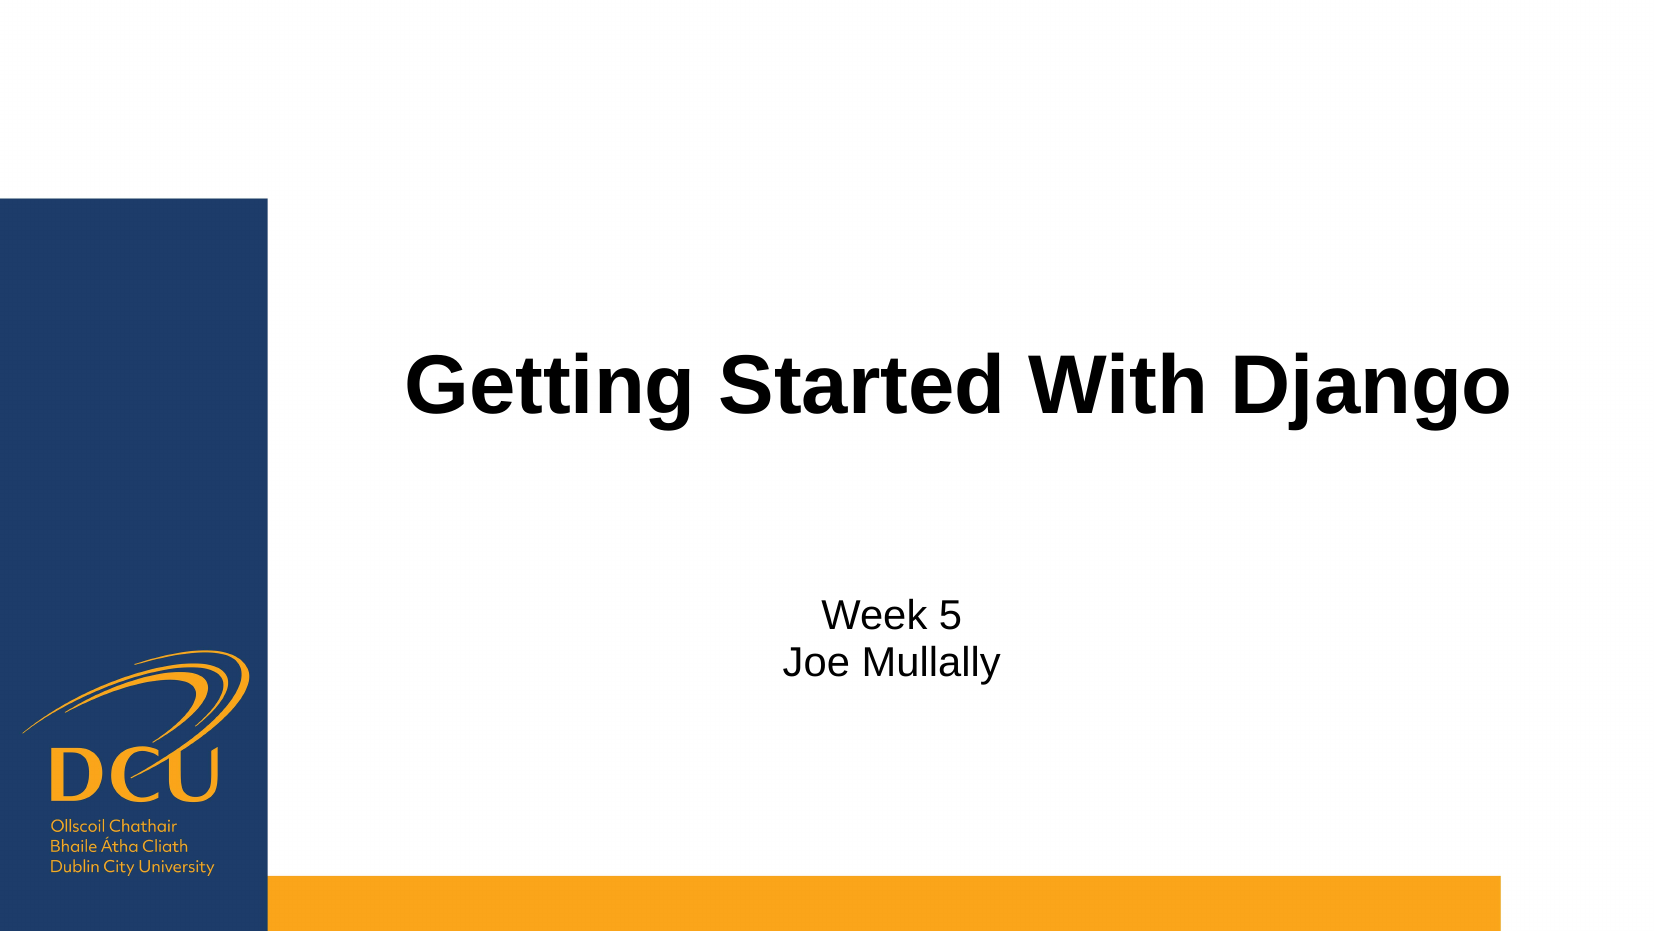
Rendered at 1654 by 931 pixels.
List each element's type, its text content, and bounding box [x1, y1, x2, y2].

text_box Week 5 Joe Mullally [767, 584, 1016, 693]
text_box Getting Started With Django [389, 330, 1529, 439]
picture [0, 0, 1654, 931]
